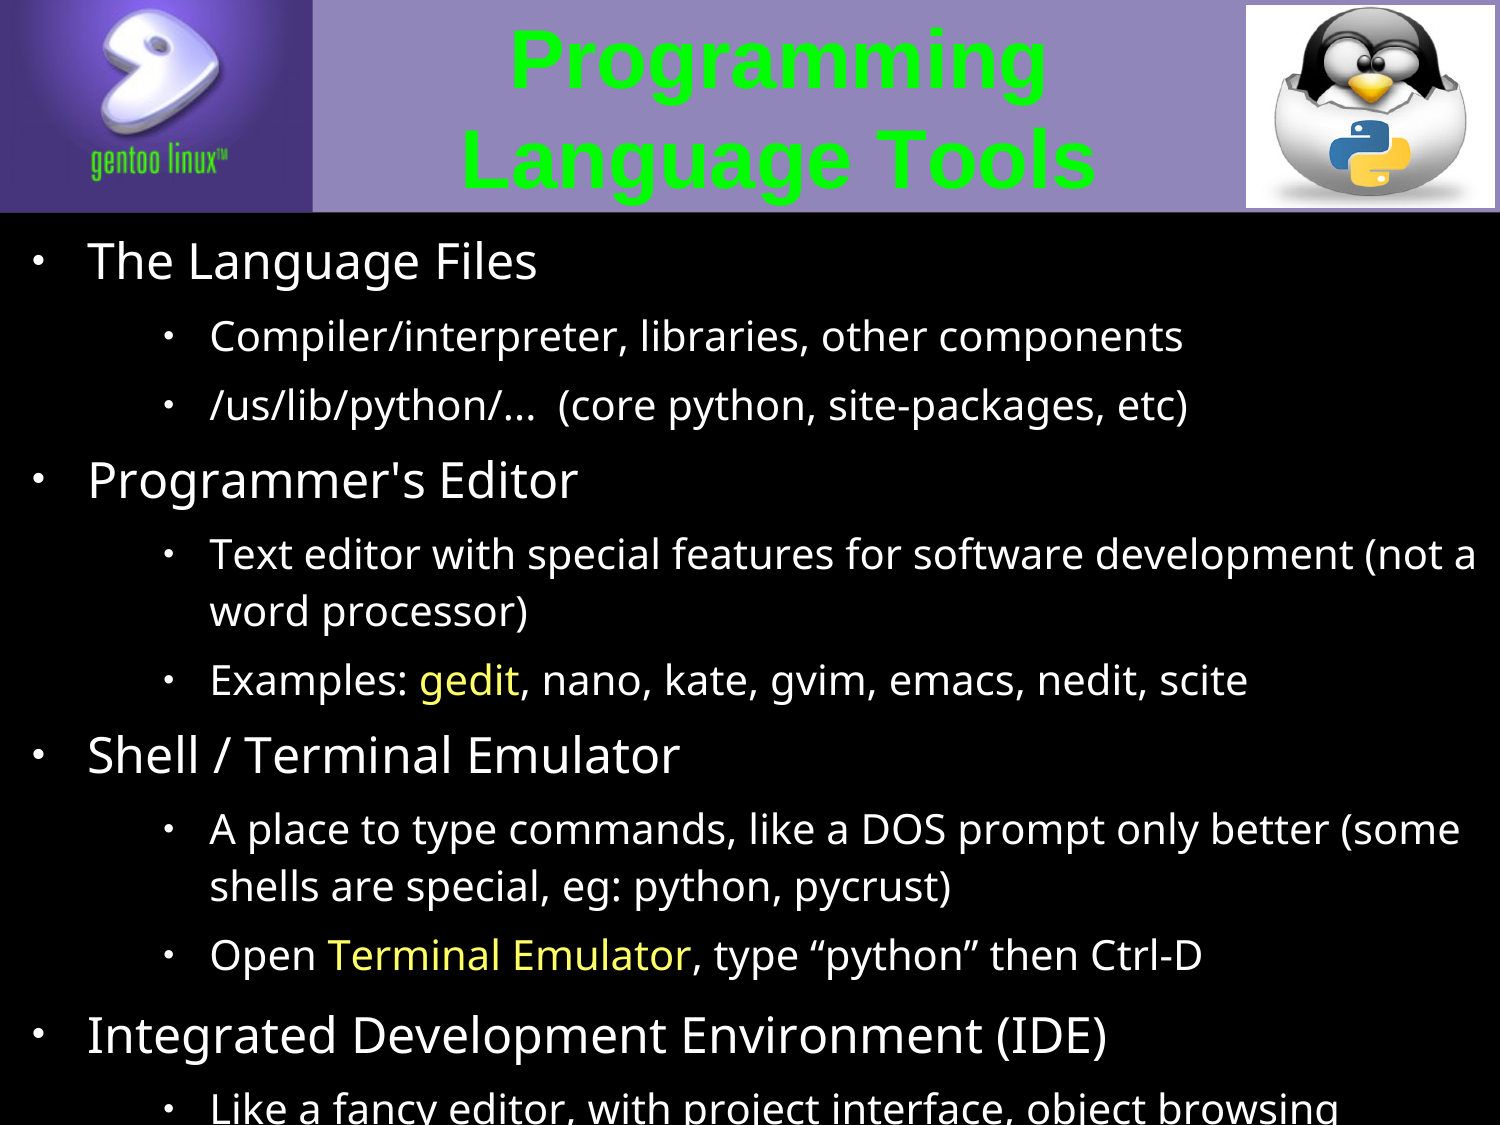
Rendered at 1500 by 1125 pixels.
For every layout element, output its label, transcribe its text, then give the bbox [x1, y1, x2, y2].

picture [1246, 5, 1495, 208]
list The Language Files Compiler/interpreter, libraries, other components /us/lib/python/... (core python, site-packages, etc) Programmer's Editor Text editor with special features for software development (not a word processor) Examples: gedit, nano, kate, gvim, emacs, nedit, scite Shell / Terminal Emulator A place to type commands, like a DOS prompt only better (some shells are special, eg: python, pycrust) Open Terminal Emulator, type “python” then Ctrl-D Integrated Development Environment (IDE) Like a fancy editor, with project interface, object browsing Examples: geany, code-blocks, eclipse, anjuta [12, 226, 1486, 1107]
picture [0, 0, 302, 184]
title Programming Language Tools [324, 9, 1235, 203]
